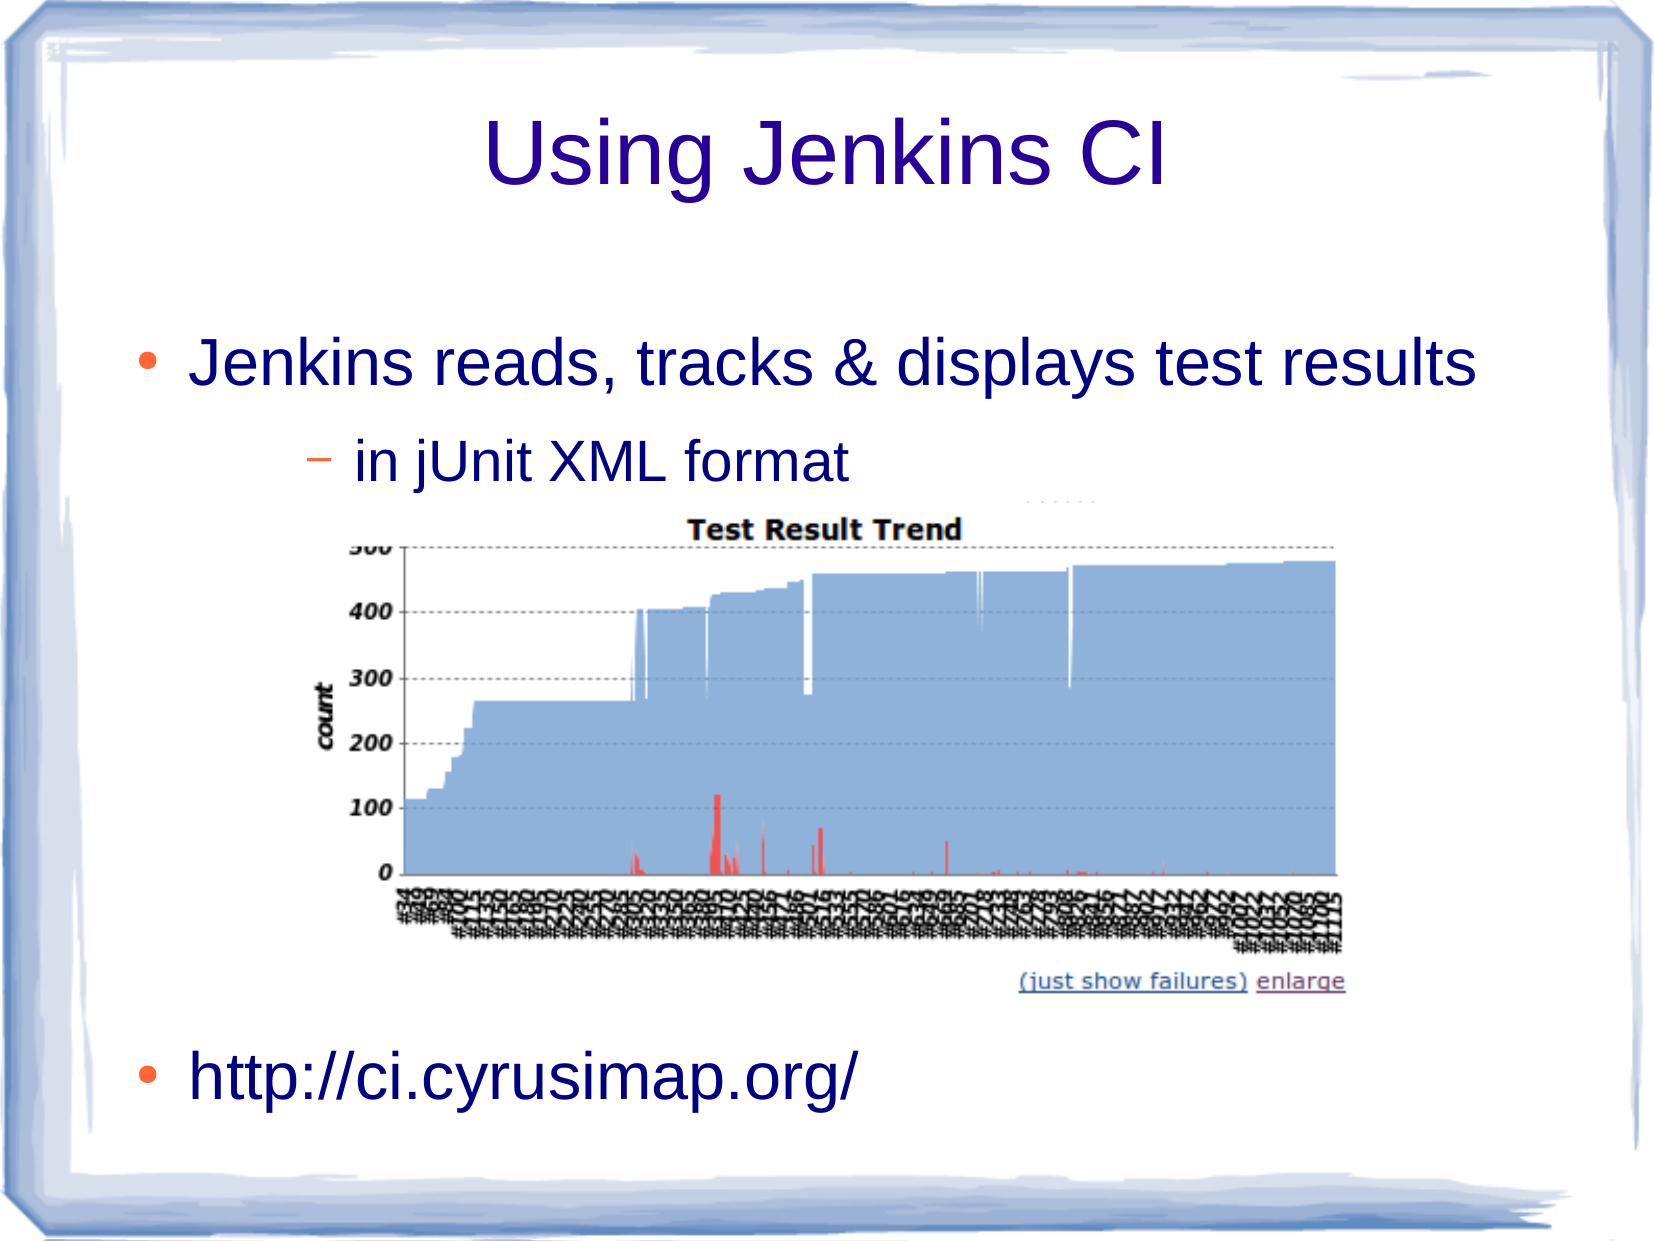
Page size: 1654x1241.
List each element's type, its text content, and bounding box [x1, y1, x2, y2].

picture [0, 0, 1654, 1241]
list Jenkins reads, tracks & displays test results in jUnit XML format http://ci.cyrusimap.org/ [118, 324, 1572, 1144]
title Using Jenkins CI [82, 49, 1571, 257]
